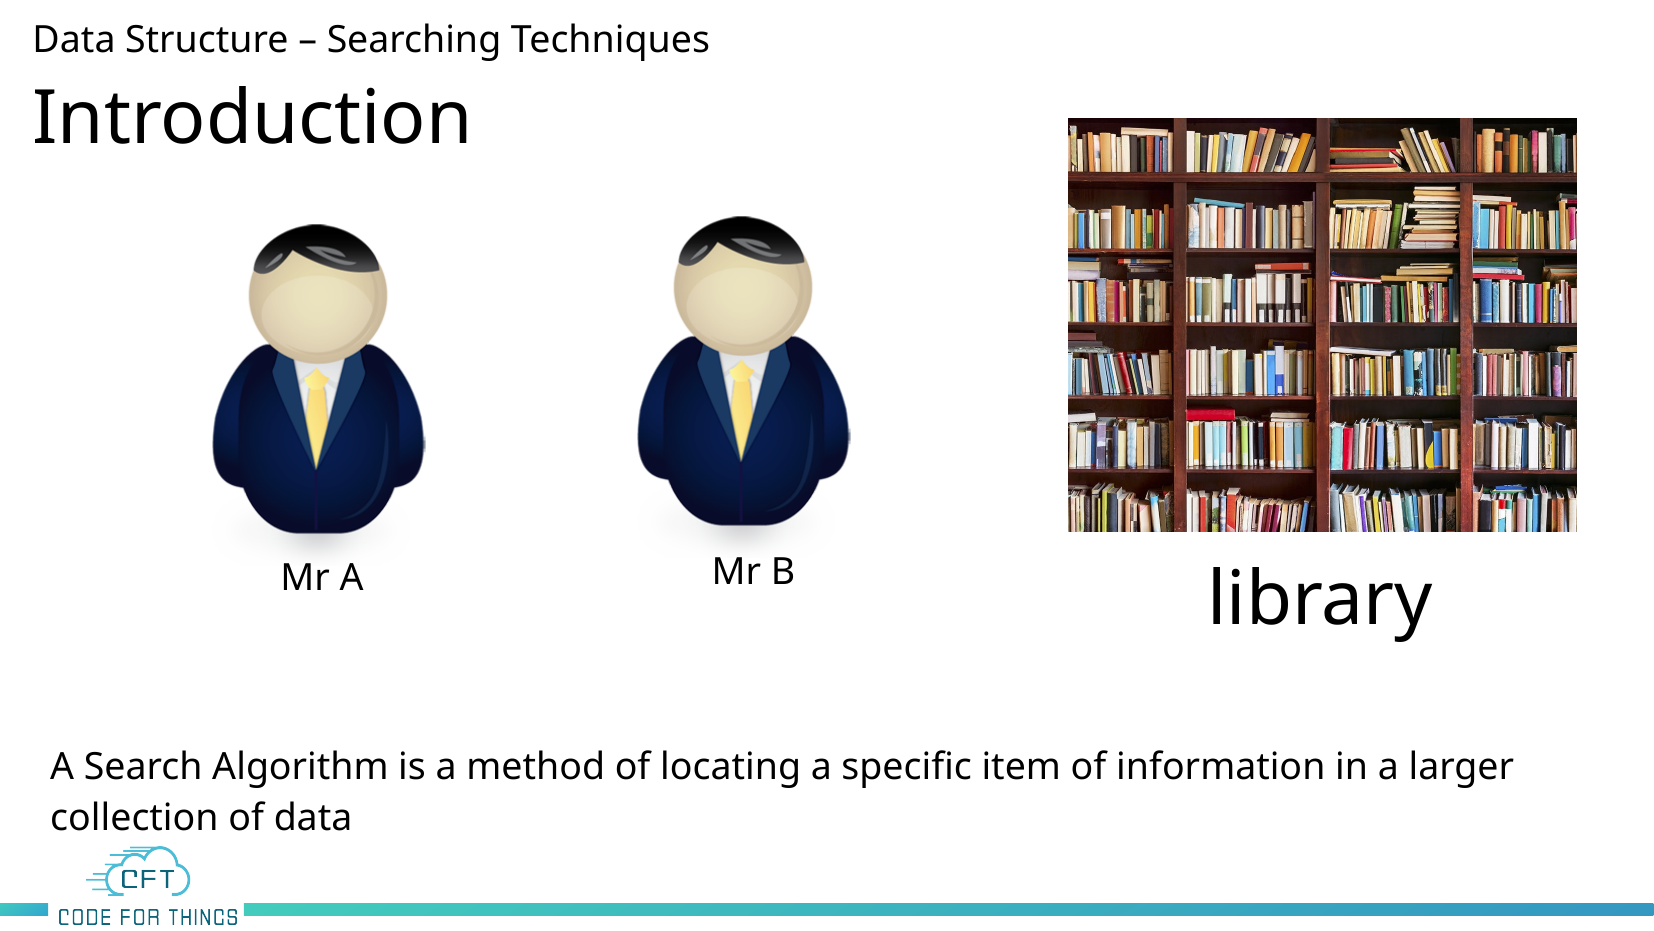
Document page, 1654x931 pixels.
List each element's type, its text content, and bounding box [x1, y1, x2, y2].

picture [59, 846, 237, 925]
text_box Mr B [696, 537, 839, 596]
title Data Structure – Searching Techniques Introduction [32, 12, 1184, 166]
text_box library [1192, 537, 1524, 640]
text_box Mr A [265, 543, 408, 602]
picture [180, 196, 461, 566]
text_box A Search Algorithm is a method of locating a specific item of information in a larger collection of data [35, 732, 1637, 835]
picture [1068, 118, 1577, 532]
picture [605, 188, 886, 558]
